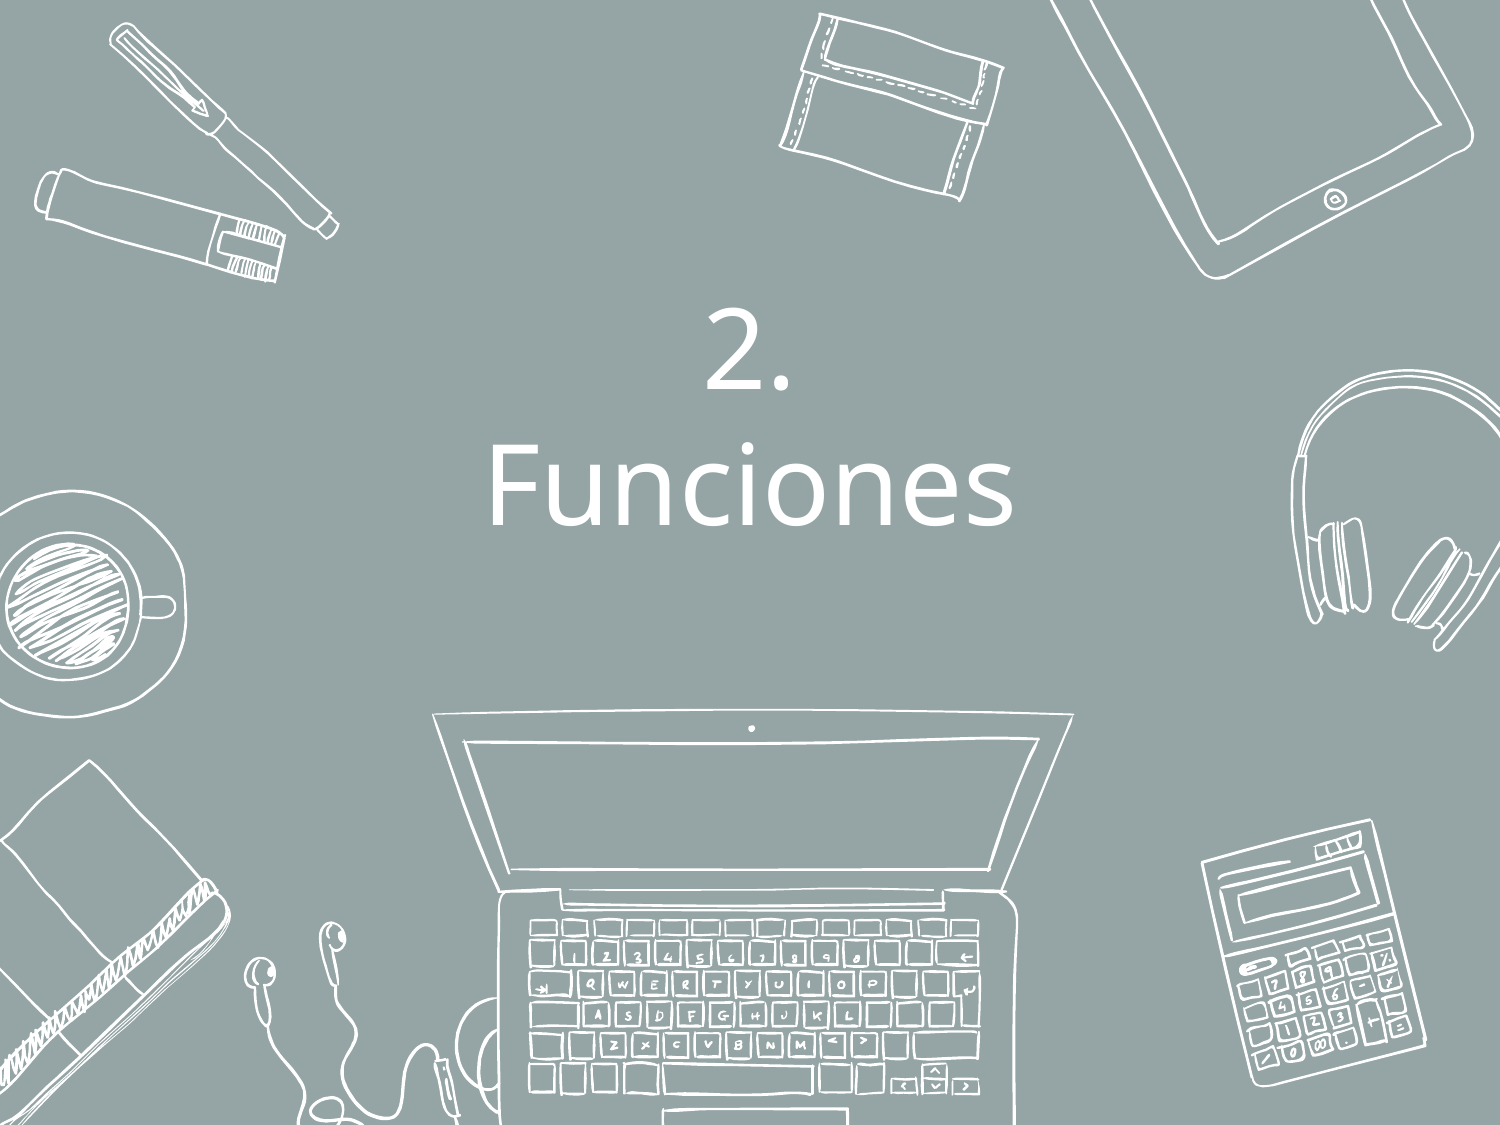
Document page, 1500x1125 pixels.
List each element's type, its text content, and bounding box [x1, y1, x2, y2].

title 2. Funciones [255, 308, 1245, 563]
